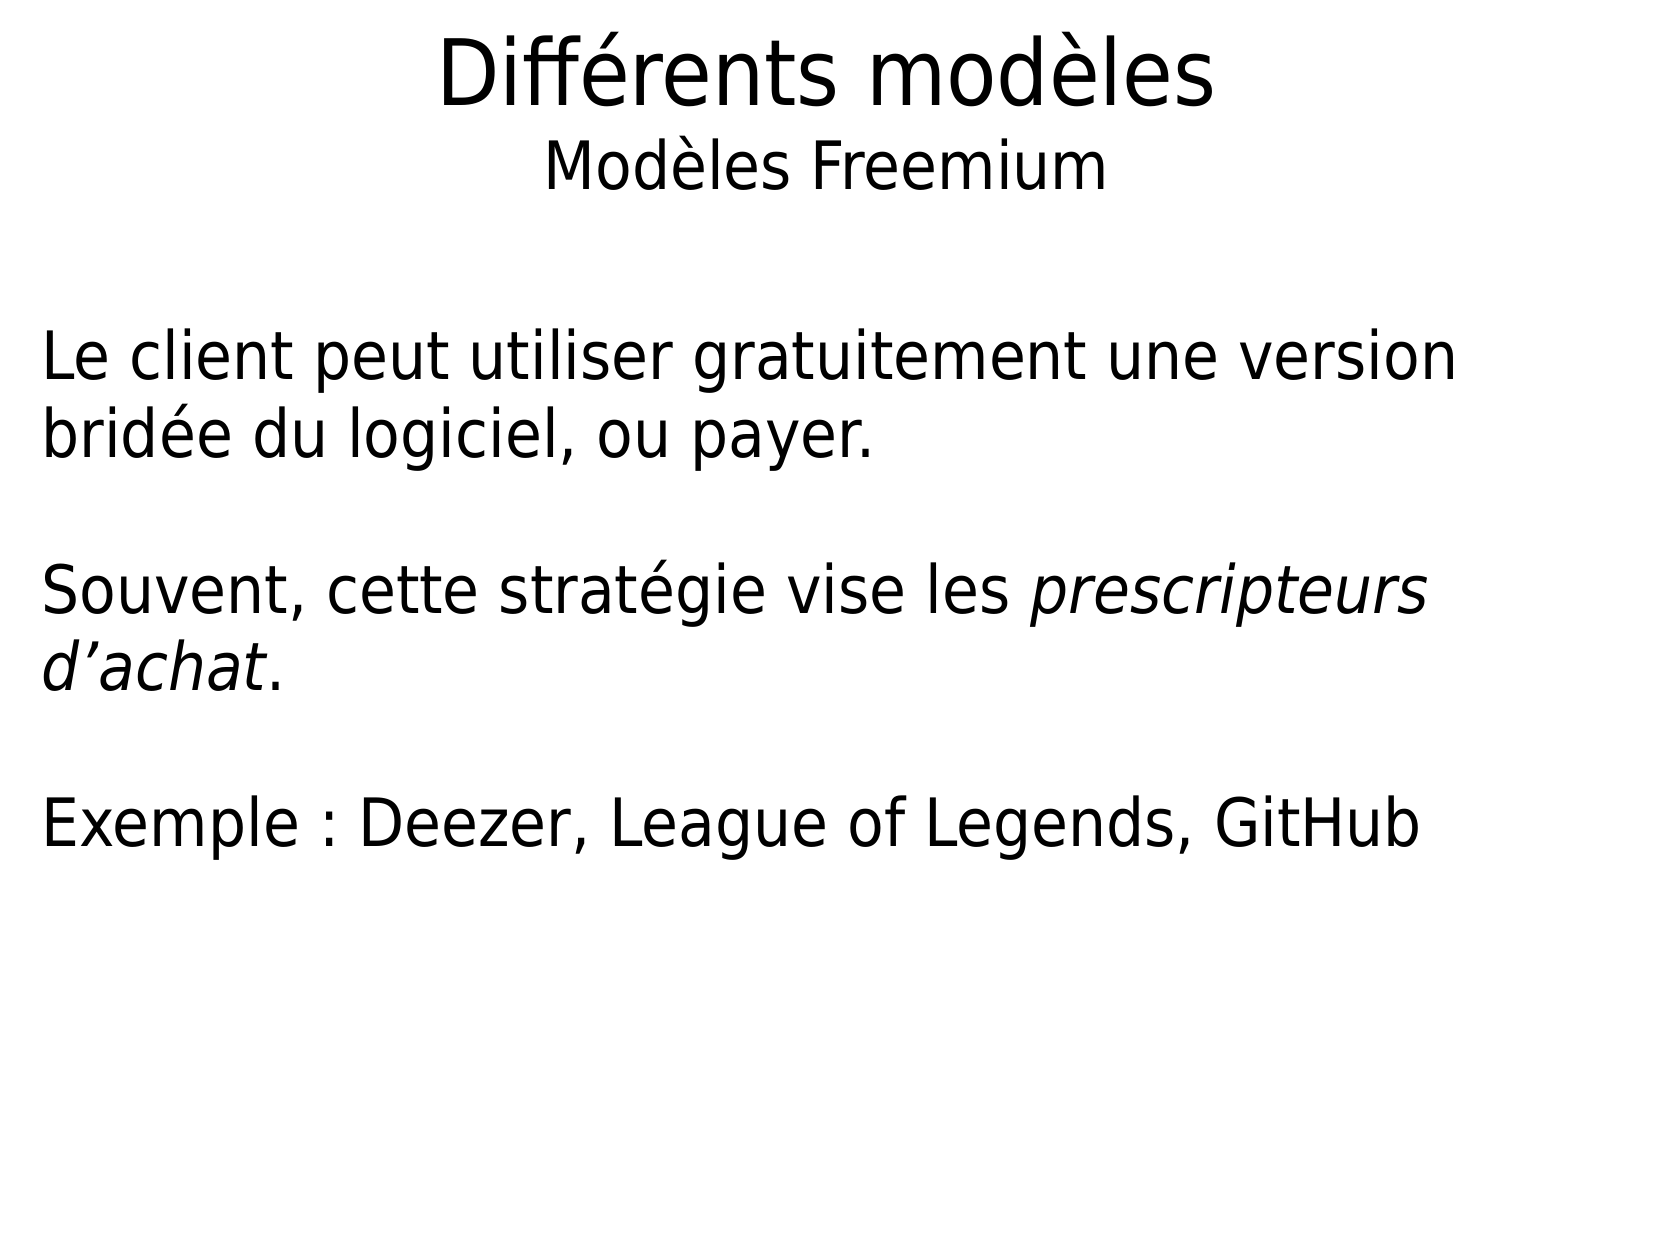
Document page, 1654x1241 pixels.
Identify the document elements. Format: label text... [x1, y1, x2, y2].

title Différents modèles Modèles Freemium [41, 12, 1613, 214]
title Le client peut utiliser gratuitement une version bridée du logiciel, ou payer. Souvent, cette stratégie vise les prescripteurs d’achat. Exemple : Deezer, League of Legends, GitHub [41, 240, 1613, 1201]
